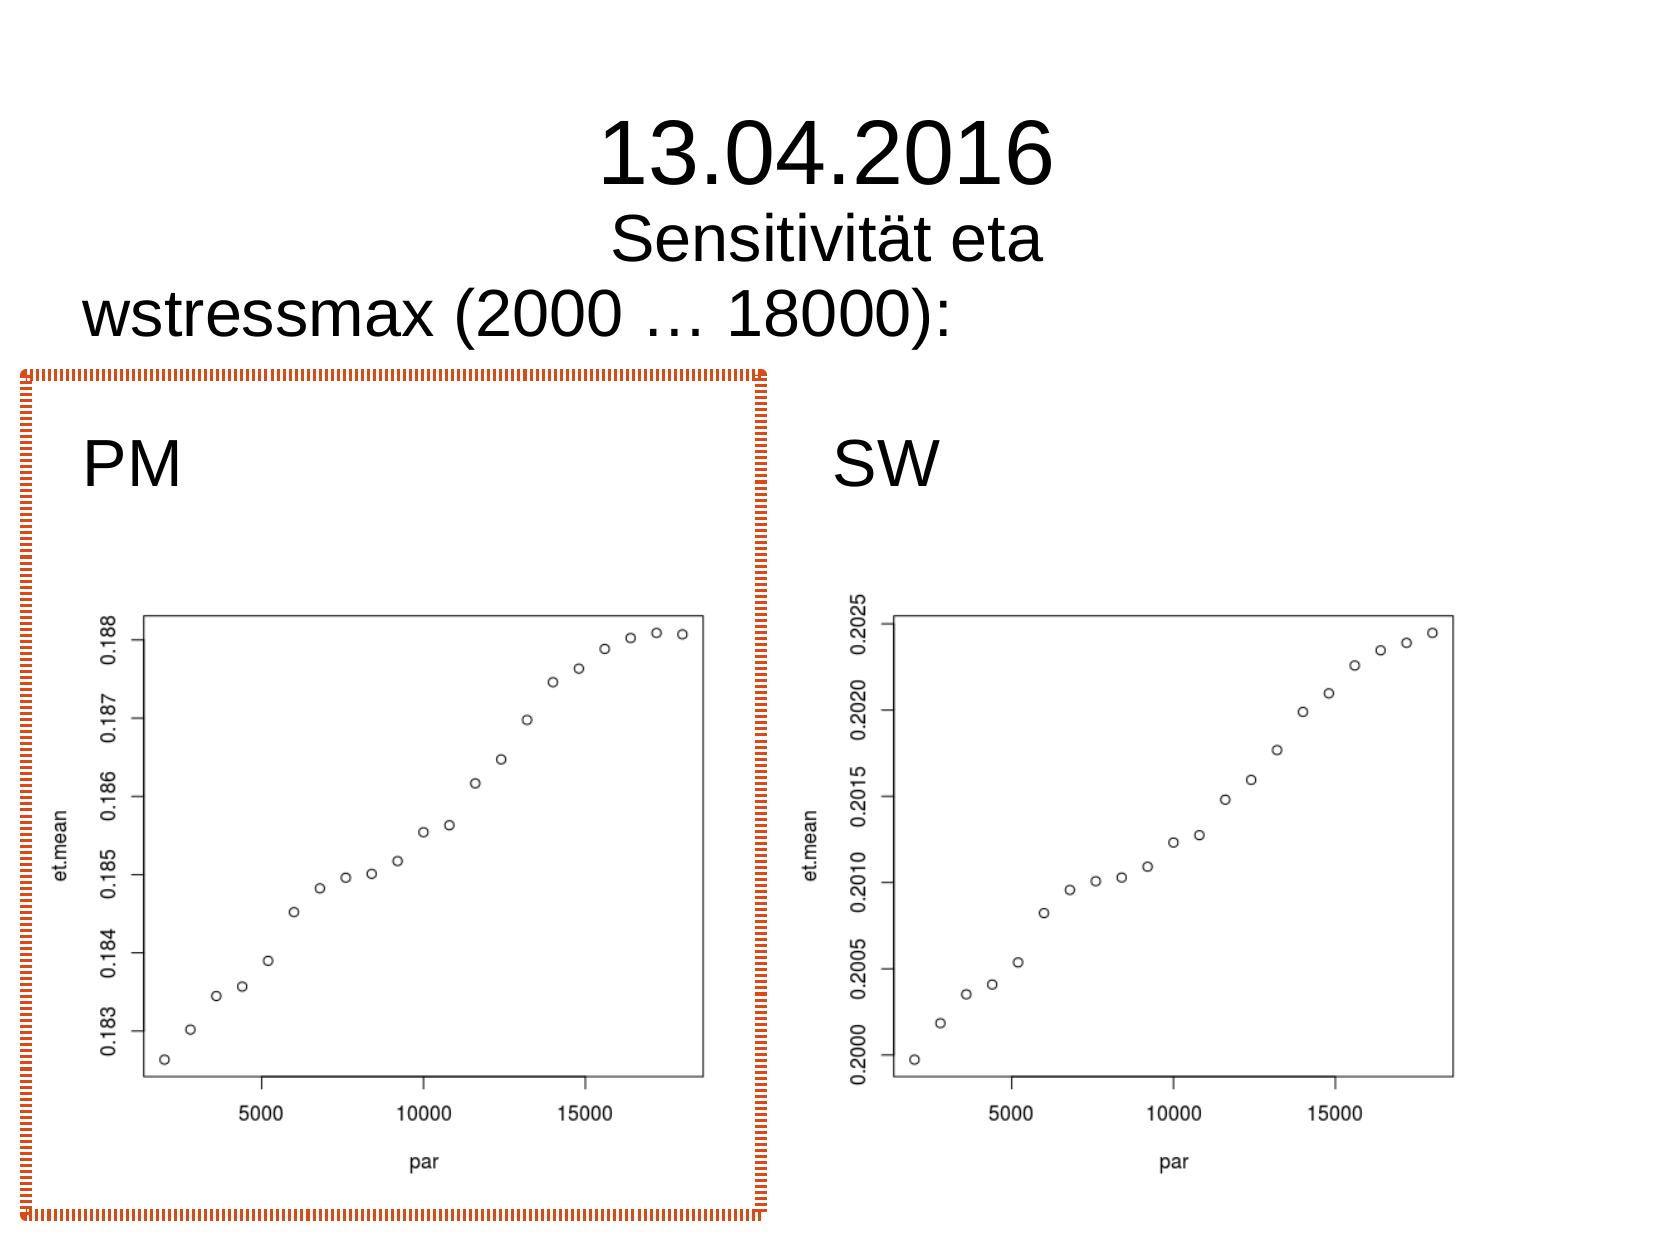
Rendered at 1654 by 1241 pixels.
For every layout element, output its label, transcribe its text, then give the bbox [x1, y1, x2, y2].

picture [795, 517, 1504, 1201]
title 13.04.2016 [82, 49, 1571, 201]
subtitle Sensitivität eta wstressmax (2000 … 18000): PM SW [82, 201, 1571, 1099]
picture [45, 517, 754, 1201]
